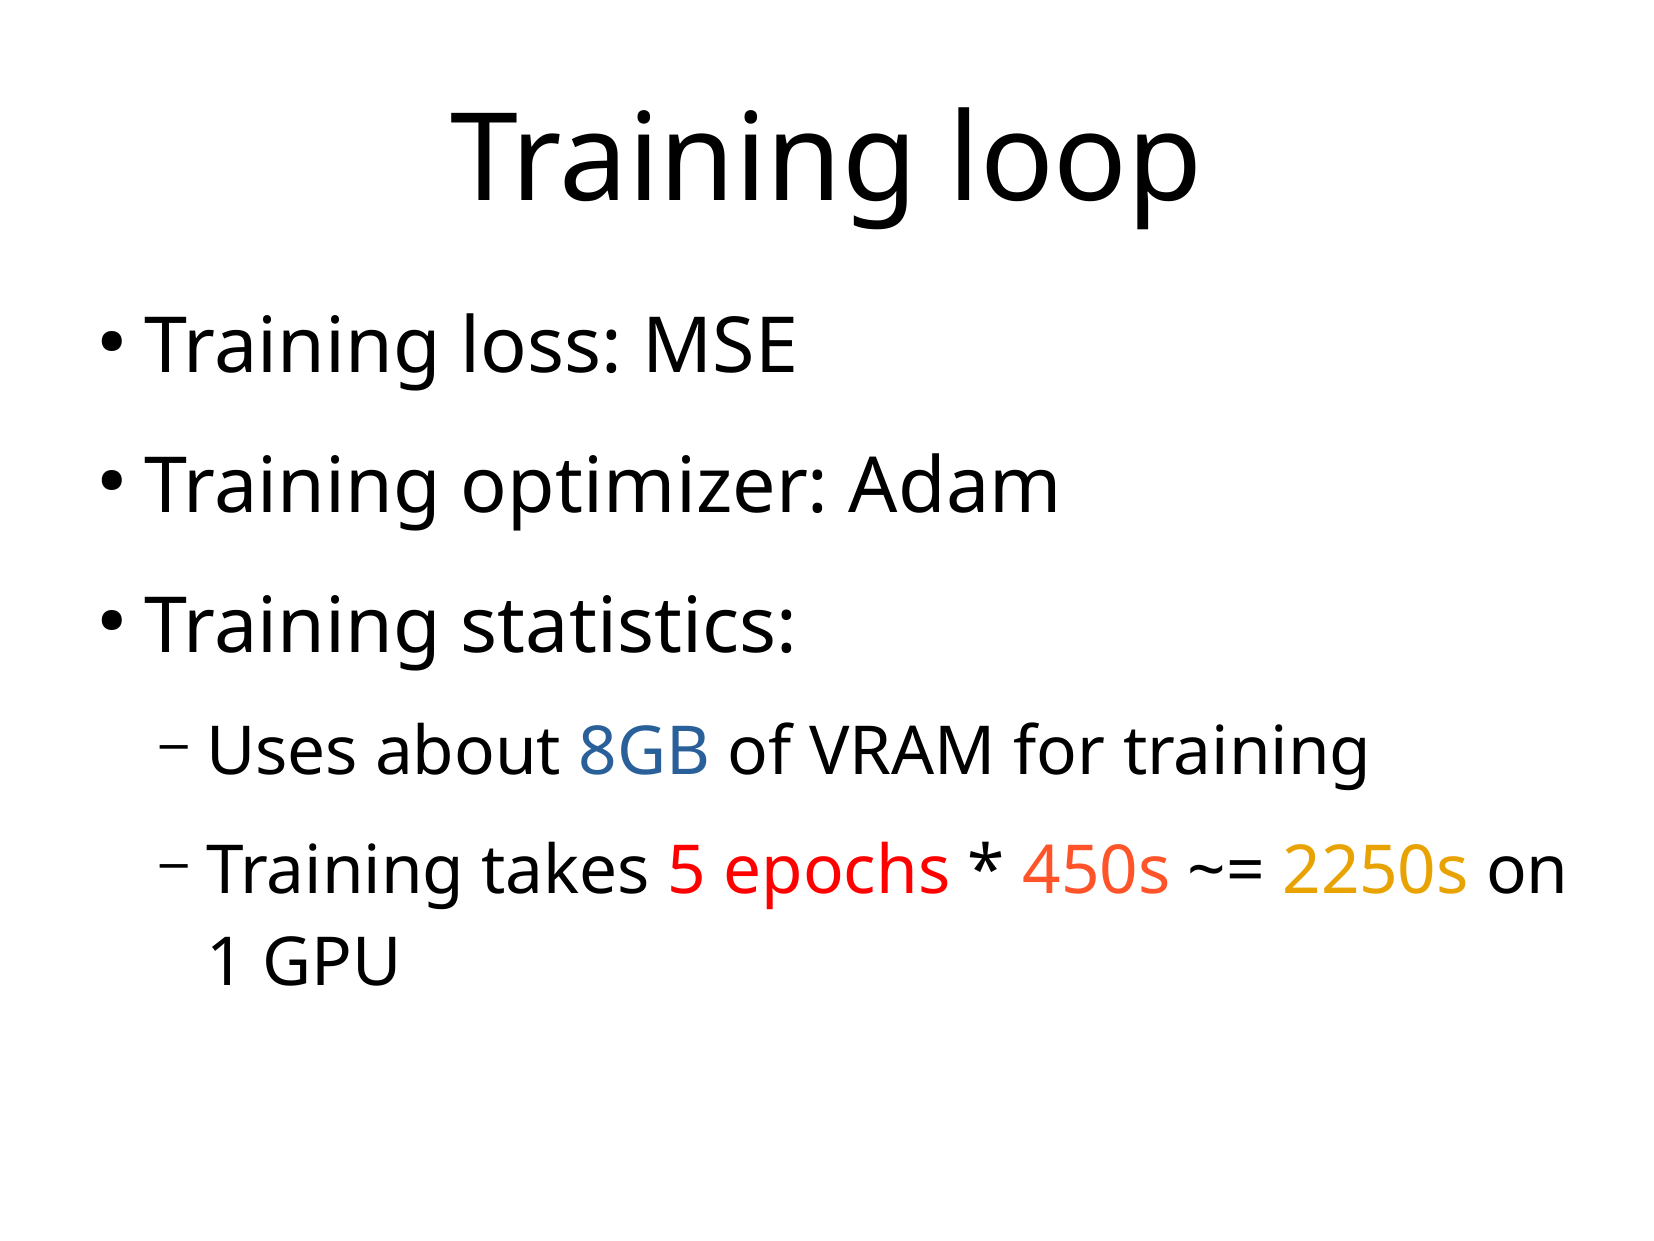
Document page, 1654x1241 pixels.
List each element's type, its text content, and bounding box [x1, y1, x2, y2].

list Training loss: MSE Training optimizer: Adam Training statistics: Uses about 8GB of VRAM for training Training takes 5 epochs * 450s ~= 2250s on 1 GPU [82, 290, 1571, 1010]
title Training loop [82, 49, 1571, 257]
